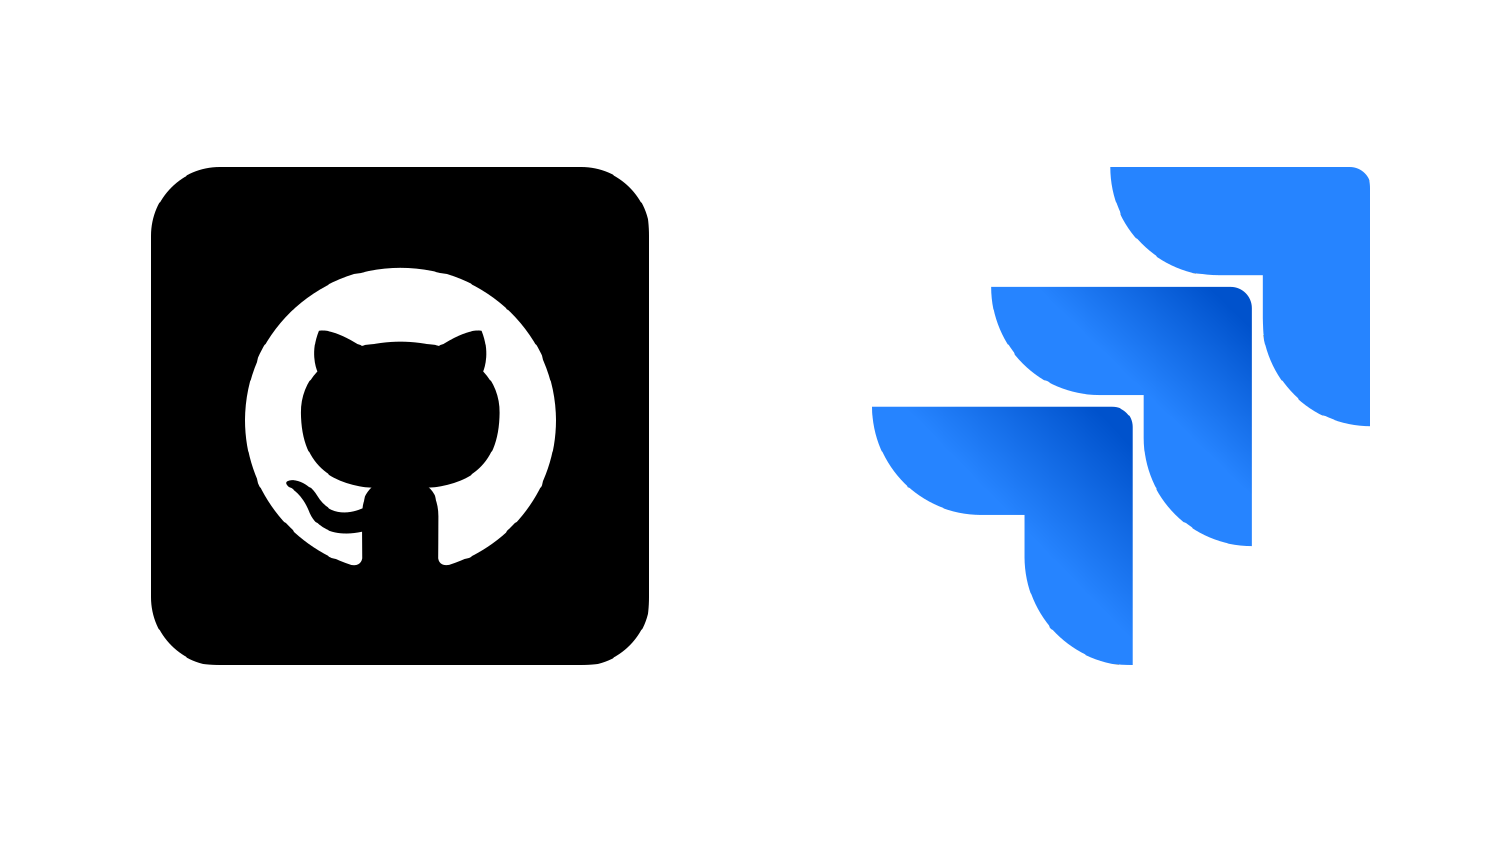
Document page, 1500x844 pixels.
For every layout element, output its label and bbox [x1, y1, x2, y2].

picture [151, 167, 649, 665]
picture [872, 167, 1370, 665]
